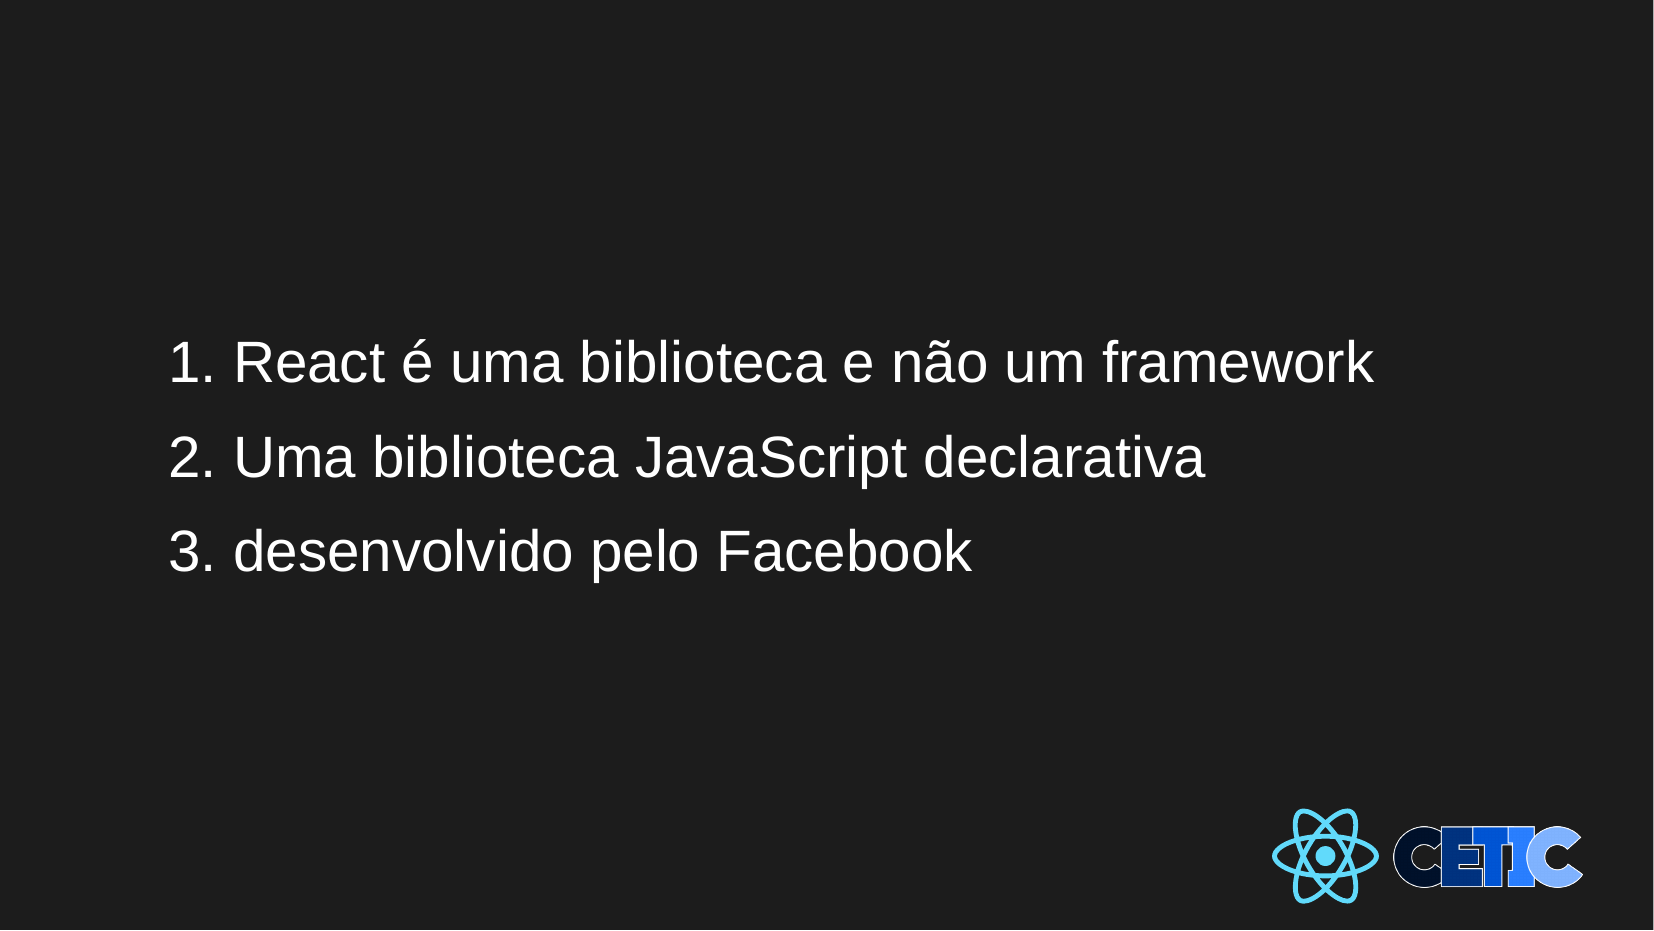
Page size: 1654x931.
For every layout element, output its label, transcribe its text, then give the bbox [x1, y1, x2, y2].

text_box 1. React é uma biblioteca e não um framework 2. Uma biblioteca JavaScript declarativa 3. desenvolvido pelo Facebook [153, 322, 1441, 608]
picture [1233, 791, 1583, 922]
